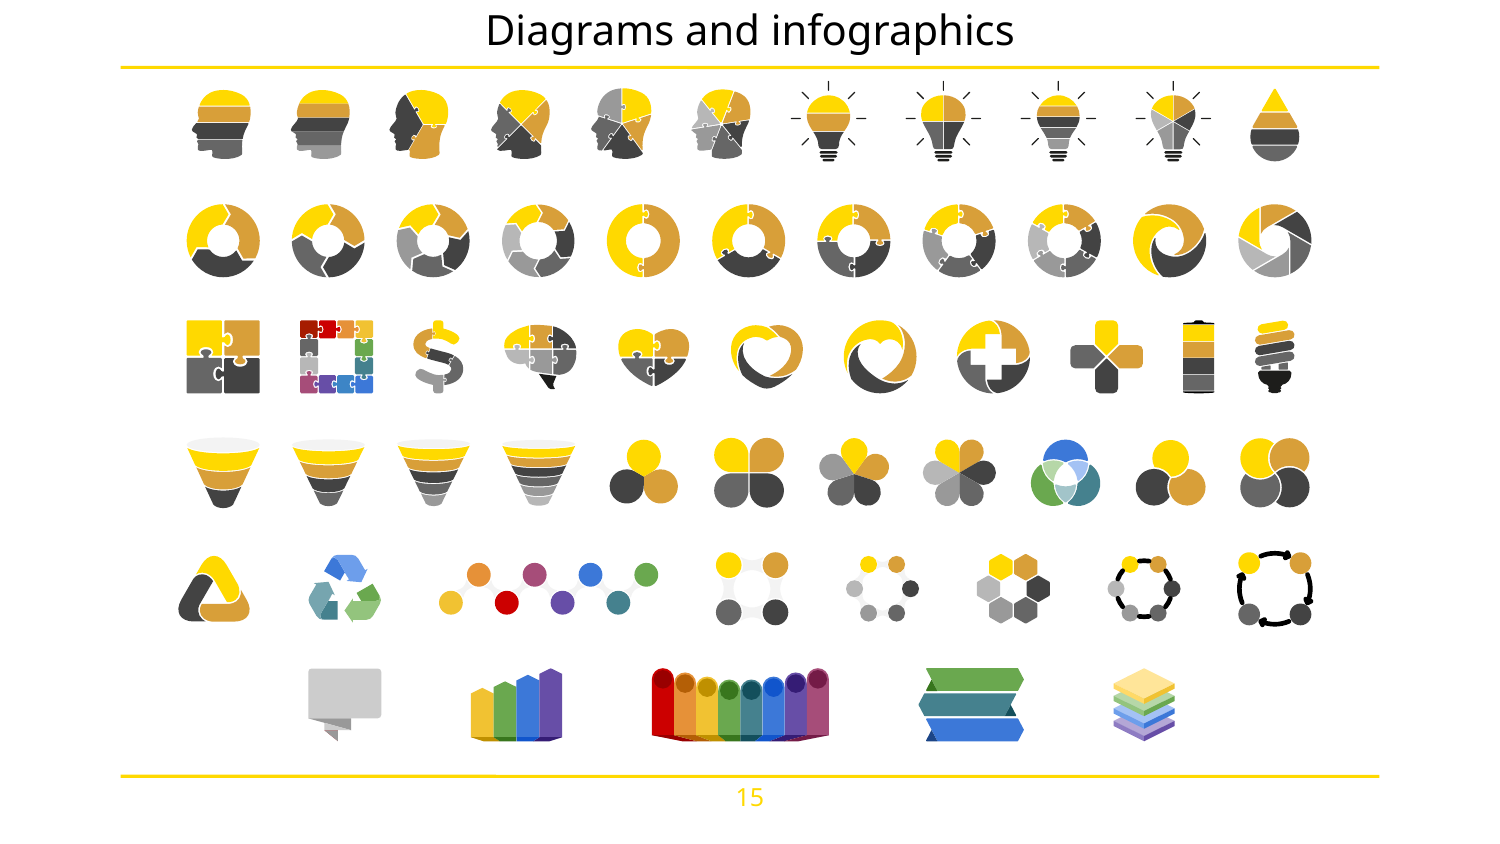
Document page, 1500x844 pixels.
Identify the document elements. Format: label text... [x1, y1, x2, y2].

text_box [1183, 320, 1215, 394]
text_box [1289, 603, 1312, 626]
text_box [470, 668, 563, 742]
text_box [413, 320, 464, 394]
text_box [848, 138, 856, 146]
text_box [926, 668, 1024, 692]
text_box [1163, 580, 1181, 598]
text_box [962, 91, 971, 100]
text_box [344, 583, 381, 623]
text_box [324, 554, 368, 583]
text_box <numéro> [705, 766, 795, 832]
text_box [1192, 91, 1200, 100]
text_box [389, 89, 449, 159]
text_box [491, 90, 550, 159]
text_box [186, 437, 260, 509]
text_box [291, 204, 365, 278]
text_box [934, 151, 953, 162]
text_box [926, 718, 1024, 742]
text_box [439, 562, 659, 615]
text_box [976, 554, 1013, 624]
text_box [956, 320, 1030, 394]
text_box [191, 89, 251, 159]
text_box [1031, 138, 1039, 146]
text_box [1036, 95, 1080, 150]
text_box [962, 138, 971, 146]
text_box [817, 204, 891, 278]
text_box [1031, 91, 1039, 100]
text_box [1113, 668, 1175, 742]
text_box [618, 328, 690, 387]
text_box [609, 439, 678, 504]
text_box [1135, 440, 1206, 506]
text_box [712, 204, 786, 278]
text_box [1254, 320, 1295, 394]
text_box [186, 320, 260, 394]
text_box [502, 439, 576, 506]
text_box [922, 439, 996, 507]
text_box [1133, 204, 1207, 278]
text_box [1238, 552, 1261, 575]
text_box [843, 320, 917, 394]
text_box [806, 95, 851, 150]
text_box [308, 581, 338, 620]
text_box [1027, 204, 1101, 278]
text_box [731, 325, 803, 389]
text_box [1289, 552, 1312, 575]
text_box [1149, 604, 1167, 622]
text_box [1121, 604, 1139, 622]
text_box Diagrams and infographics [140, 3, 1360, 69]
text_box [1070, 320, 1143, 394]
text_box [591, 88, 652, 159]
text_box [1030, 439, 1101, 506]
text_box [291, 439, 365, 507]
text_box [921, 95, 966, 150]
text_box [186, 204, 260, 278]
text_box [1077, 91, 1086, 100]
text_box [396, 439, 471, 507]
text_box [714, 437, 784, 508]
text_box [819, 438, 889, 506]
text_box [1192, 138, 1201, 146]
text_box [651, 668, 829, 742]
text_box [922, 204, 996, 278]
text_box [396, 204, 470, 278]
text_box [916, 91, 924, 100]
text_box [1146, 138, 1154, 146]
text_box [1107, 580, 1125, 598]
text_box [1164, 151, 1183, 162]
text_box [1250, 88, 1300, 162]
text_box [801, 138, 809, 146]
text_box [502, 204, 575, 278]
text_box [1146, 91, 1154, 100]
text_box [1049, 151, 1068, 162]
text_box [1150, 95, 1196, 150]
text_box [300, 320, 374, 394]
text_box [847, 91, 856, 100]
text_box [691, 89, 751, 159]
text_box [715, 552, 789, 626]
text_box [918, 693, 1017, 717]
text_box [1077, 138, 1086, 146]
text_box [801, 91, 809, 100]
text_box [1240, 438, 1310, 508]
text_box [1238, 603, 1261, 626]
text_box [1121, 555, 1139, 573]
text_box [1238, 204, 1312, 278]
text_box [504, 324, 577, 390]
text_box [178, 555, 250, 622]
text_box [1014, 554, 1050, 624]
text_box [290, 90, 350, 159]
text_box [819, 151, 838, 162]
text_box [606, 204, 680, 278]
text_box [846, 555, 920, 622]
text_box [916, 138, 924, 146]
text_box [1149, 555, 1167, 573]
text_box [308, 668, 382, 742]
